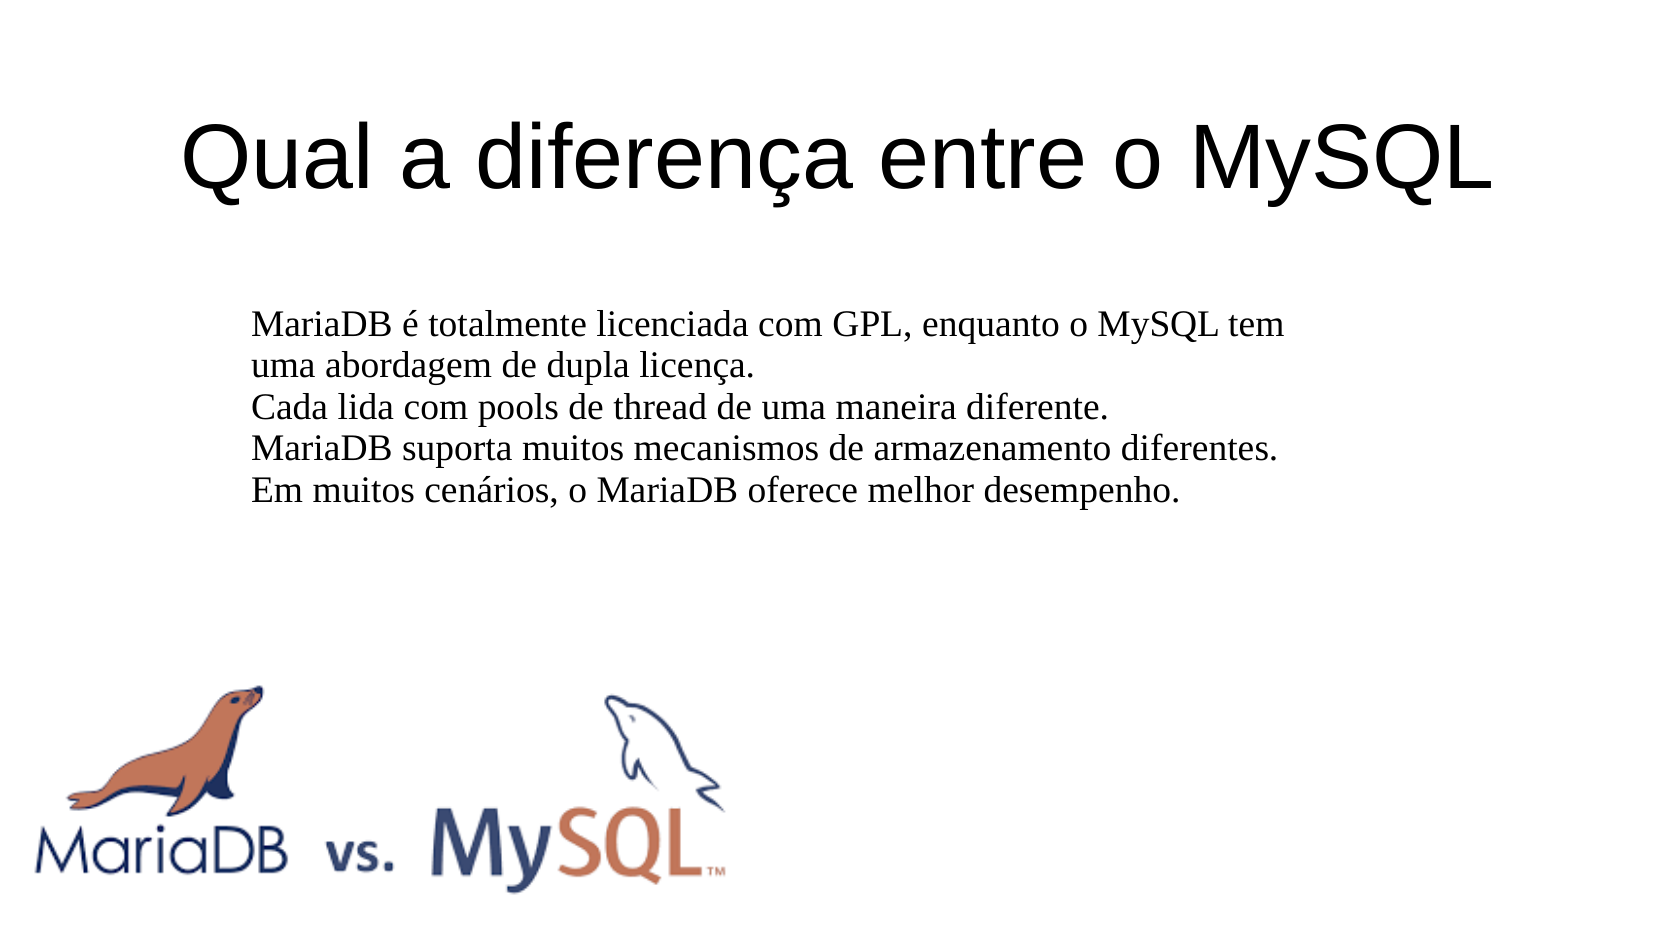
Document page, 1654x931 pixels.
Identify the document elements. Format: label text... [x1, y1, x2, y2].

title Qual a diferença entre o MySQL [94, 79, 1583, 235]
text_box MariaDB é totalmente licenciada com GPL, enquanto o MySQL tem uma abordagem de dupla licença. Cada lida com pools de thread de uma maneira diferente. MariaDB suporta muitos mecanismos de armazenamento diferentes. Em muitos cenários, o MariaDB oferece melhor desempenho. [236, 295, 1347, 560]
picture [14, 661, 745, 922]
